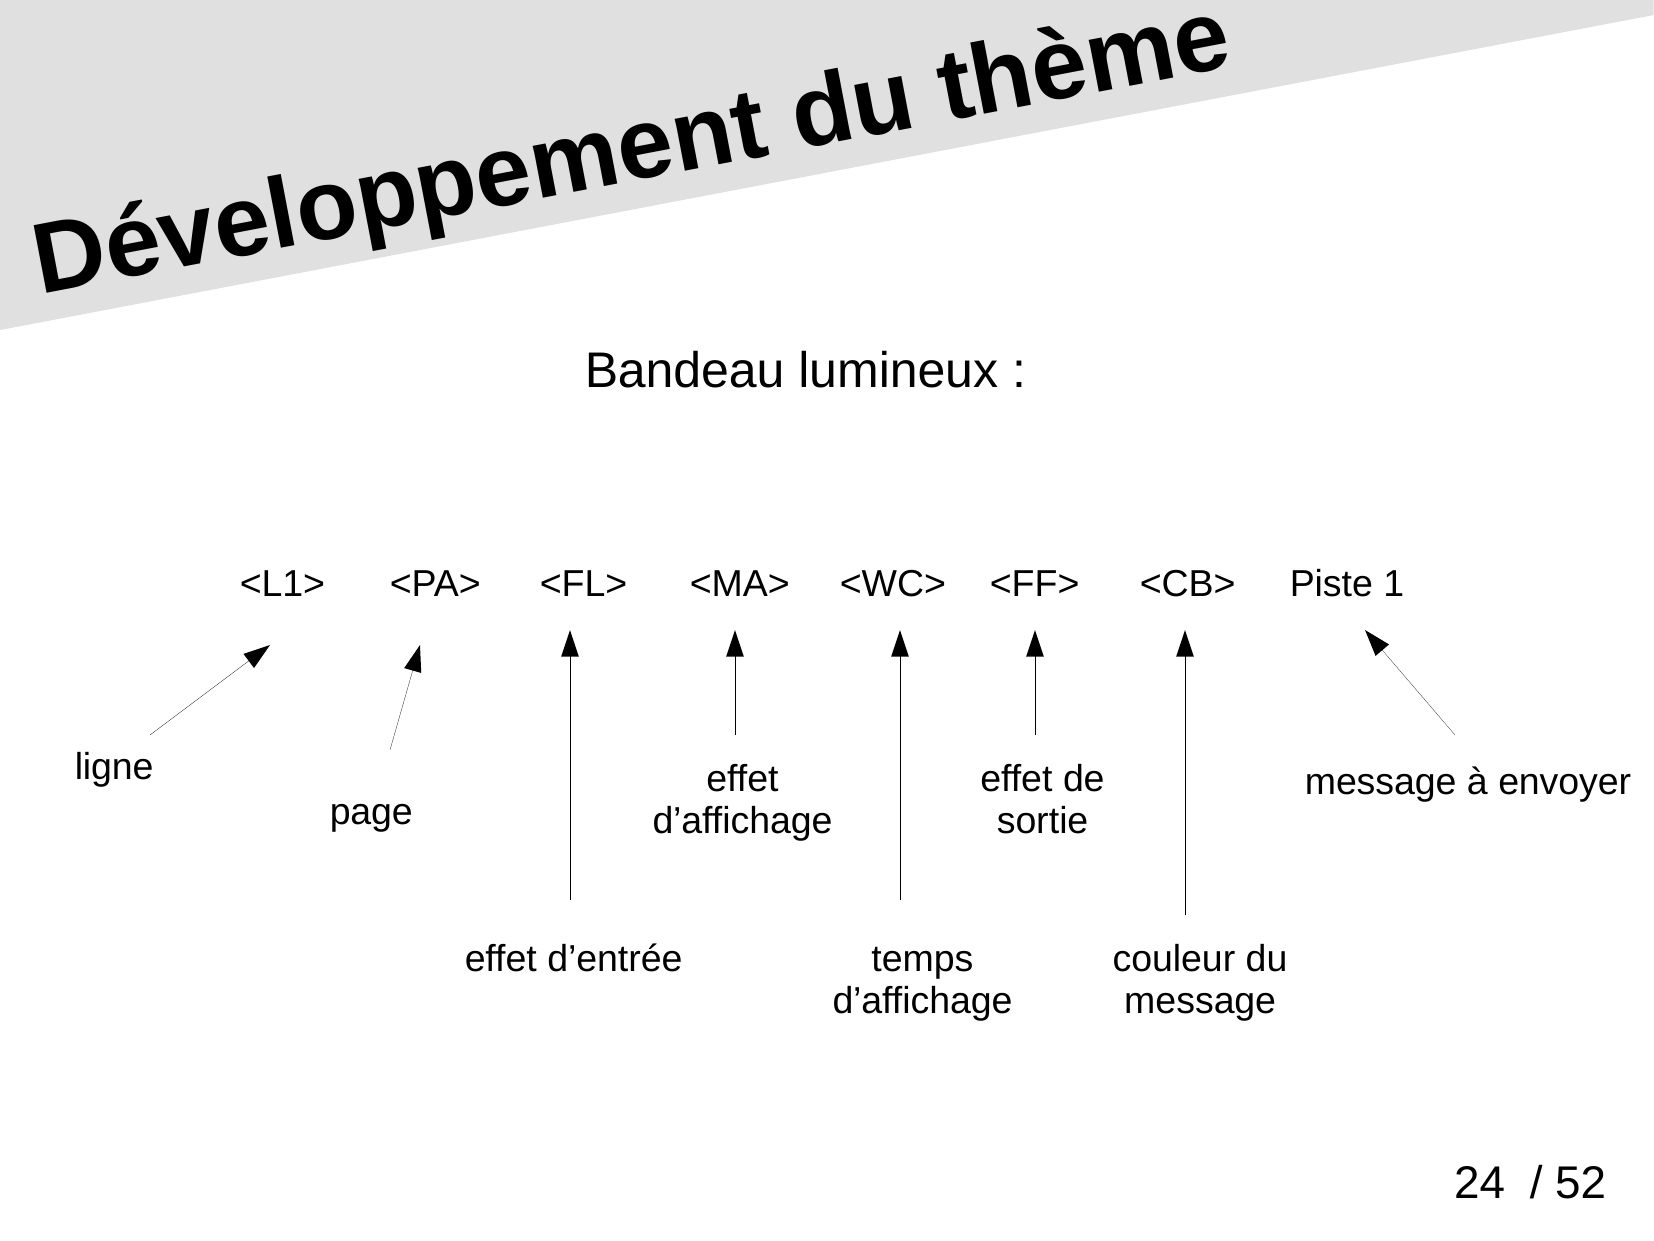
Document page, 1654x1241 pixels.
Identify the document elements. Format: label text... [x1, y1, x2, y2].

text_box effet d’entrée [450, 930, 736, 1029]
text_box couleur du message [1065, 930, 1336, 1029]
text_box message à envoyer [1290, 753, 1654, 811]
text_box Bandeau lumineux : [570, 334, 1546, 406]
text_box temps d’affichage [780, 930, 1065, 1029]
text_box effet de sortie [945, 750, 1141, 849]
text_box <L1> <PA> <FL> <MA> <WC> <FF> <CB> Piste 1 [225, 555, 1456, 612]
text_box page [315, 783, 496, 841]
text_box effet d’affichage [615, 750, 871, 849]
text_box ligne [60, 738, 286, 796]
title Développement du thème [14, 0, 1516, 362]
